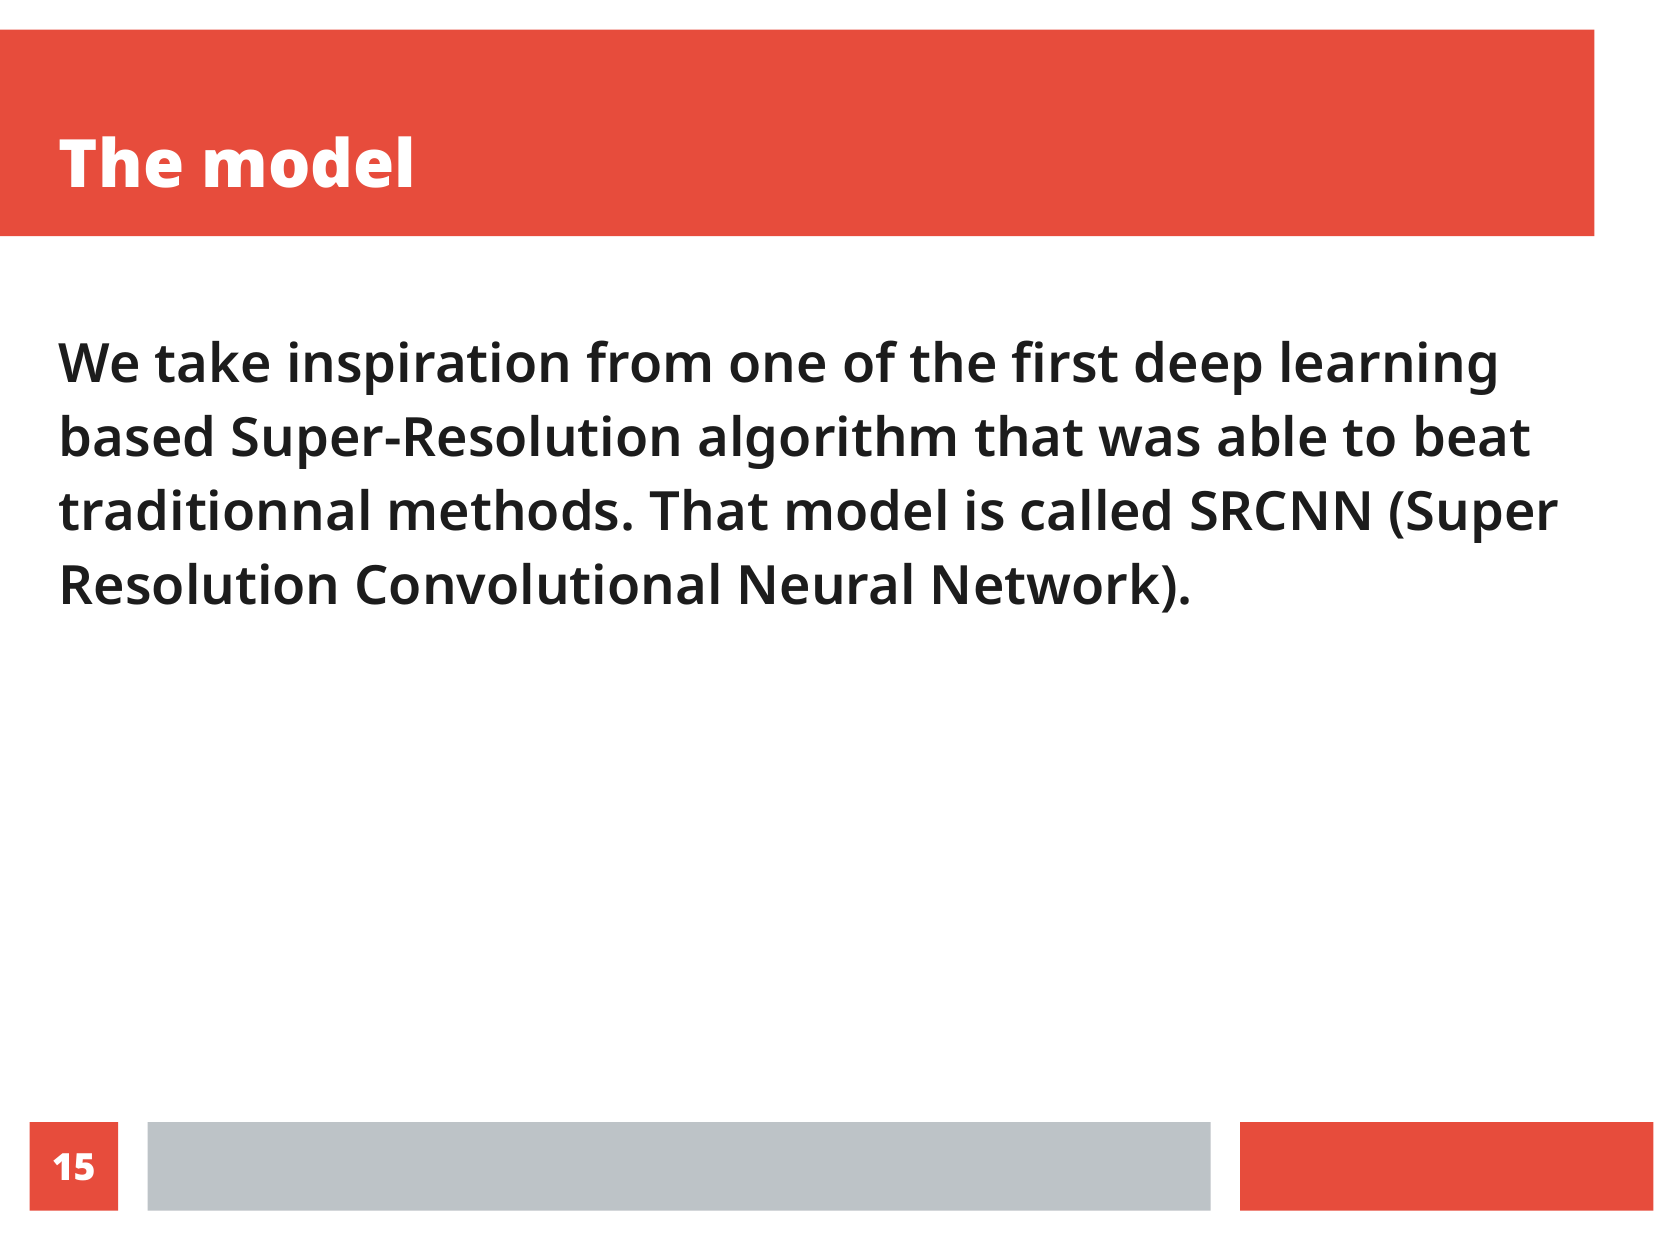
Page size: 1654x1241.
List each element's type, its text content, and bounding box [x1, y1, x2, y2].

title The model [59, 59, 1595, 207]
list We take inspiration from one of the first deep learning based Super-Resolution algorithm that was able to beat traditionnal methods. That model is called SRCNN (Super Resolution Convolutional Neural Network). [59, 324, 1565, 1093]
